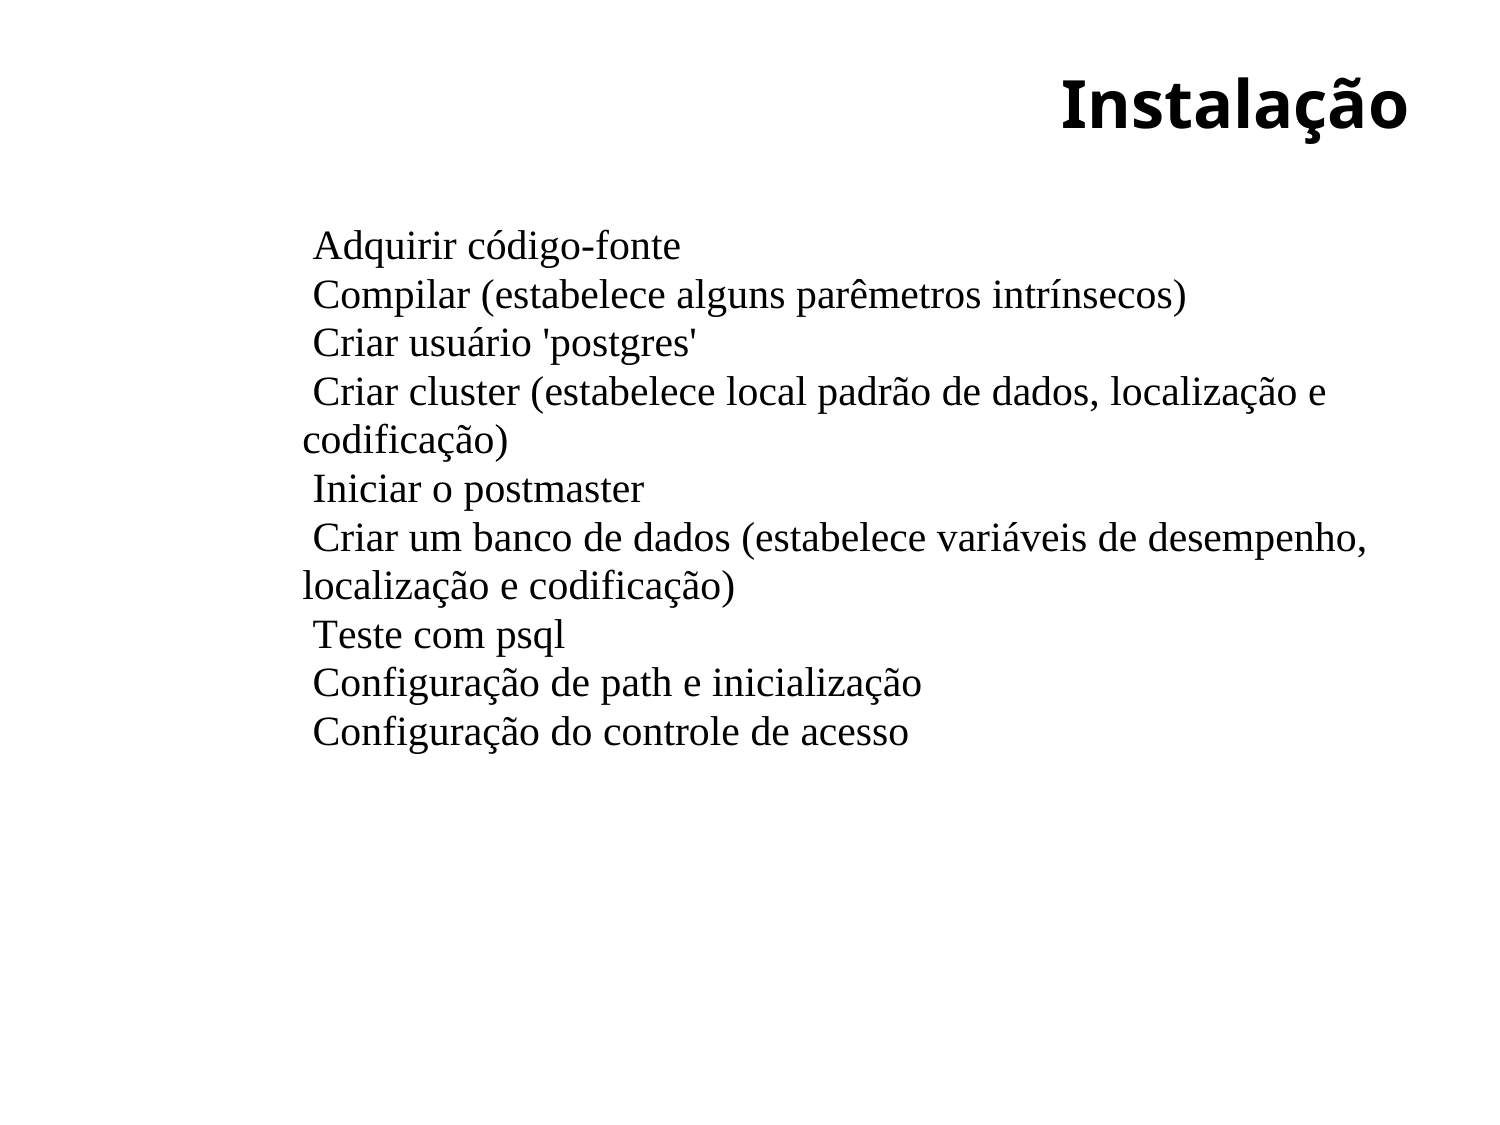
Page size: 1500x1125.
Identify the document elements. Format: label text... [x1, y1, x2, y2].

text_box Adquirir código-fonte Compilar (estabelece alguns parêmetros intrínsecos) Criar usuário 'postgres' Criar cluster (estabelece local padrão de dados, localização e codificação) Iniciar o postmaster Criar um banco de dados (estabelece variáveis de desempenho, localização e codificação) Teste com psql Configuração de path e inicialização Configuração do controle de acesso [287, 212, 1413, 809]
text_box Instalação [474, 50, 1438, 152]
